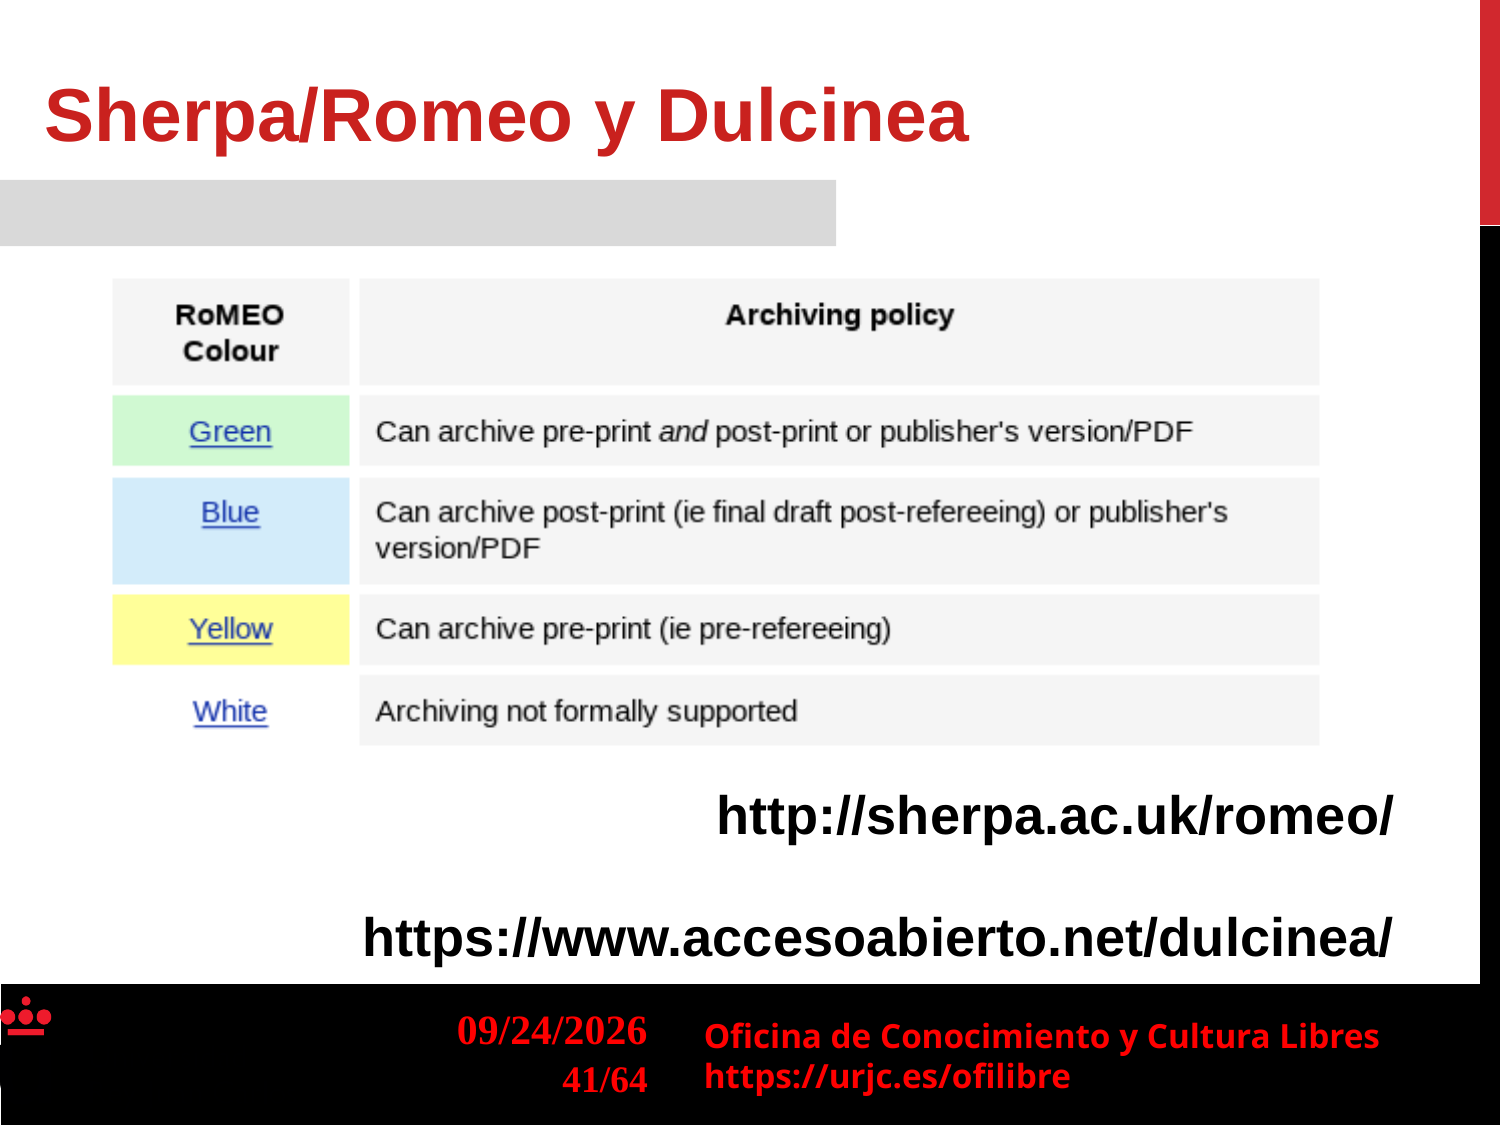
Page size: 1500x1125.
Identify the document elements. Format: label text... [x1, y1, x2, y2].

title [75, 15, 1425, 172]
text_box http://sherpa.ac.uk/romeo/ https://www.accesoabierto.net/dulcinea/ [105, 778, 1411, 976]
text_box Sherpa/Romeo y Dulcinea [30, 66, 1036, 249]
picture [105, 269, 1334, 762]
